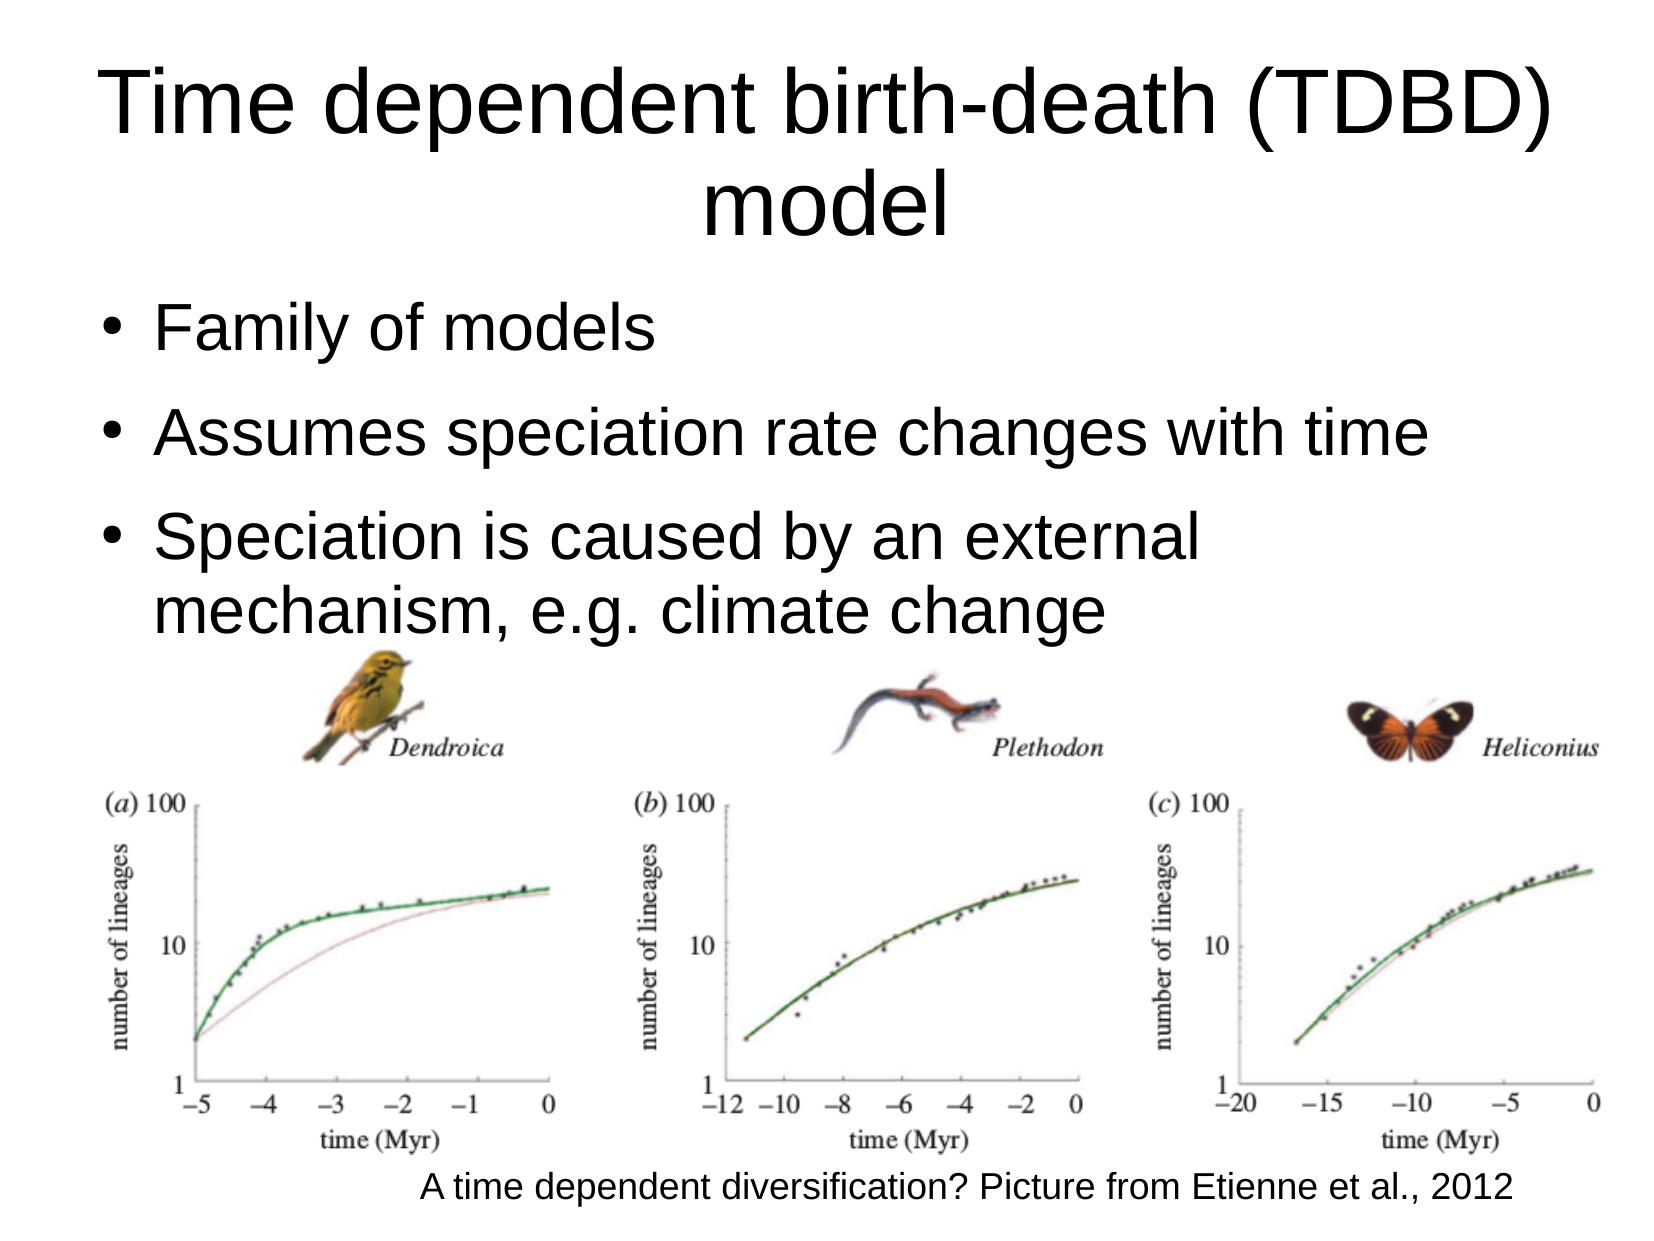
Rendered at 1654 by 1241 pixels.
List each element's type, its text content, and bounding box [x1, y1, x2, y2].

title Time dependent birth-death (TDBD) model [82, 49, 1571, 257]
picture [105, 649, 1602, 1156]
list Family of models Assumes speciation rate changes with time Speciation is caused by an external mechanism, e.g. climate change [82, 290, 1571, 706]
text_box A time dependent diversification? Picture from Etienne et al., 2012 [405, 1158, 1636, 1216]
